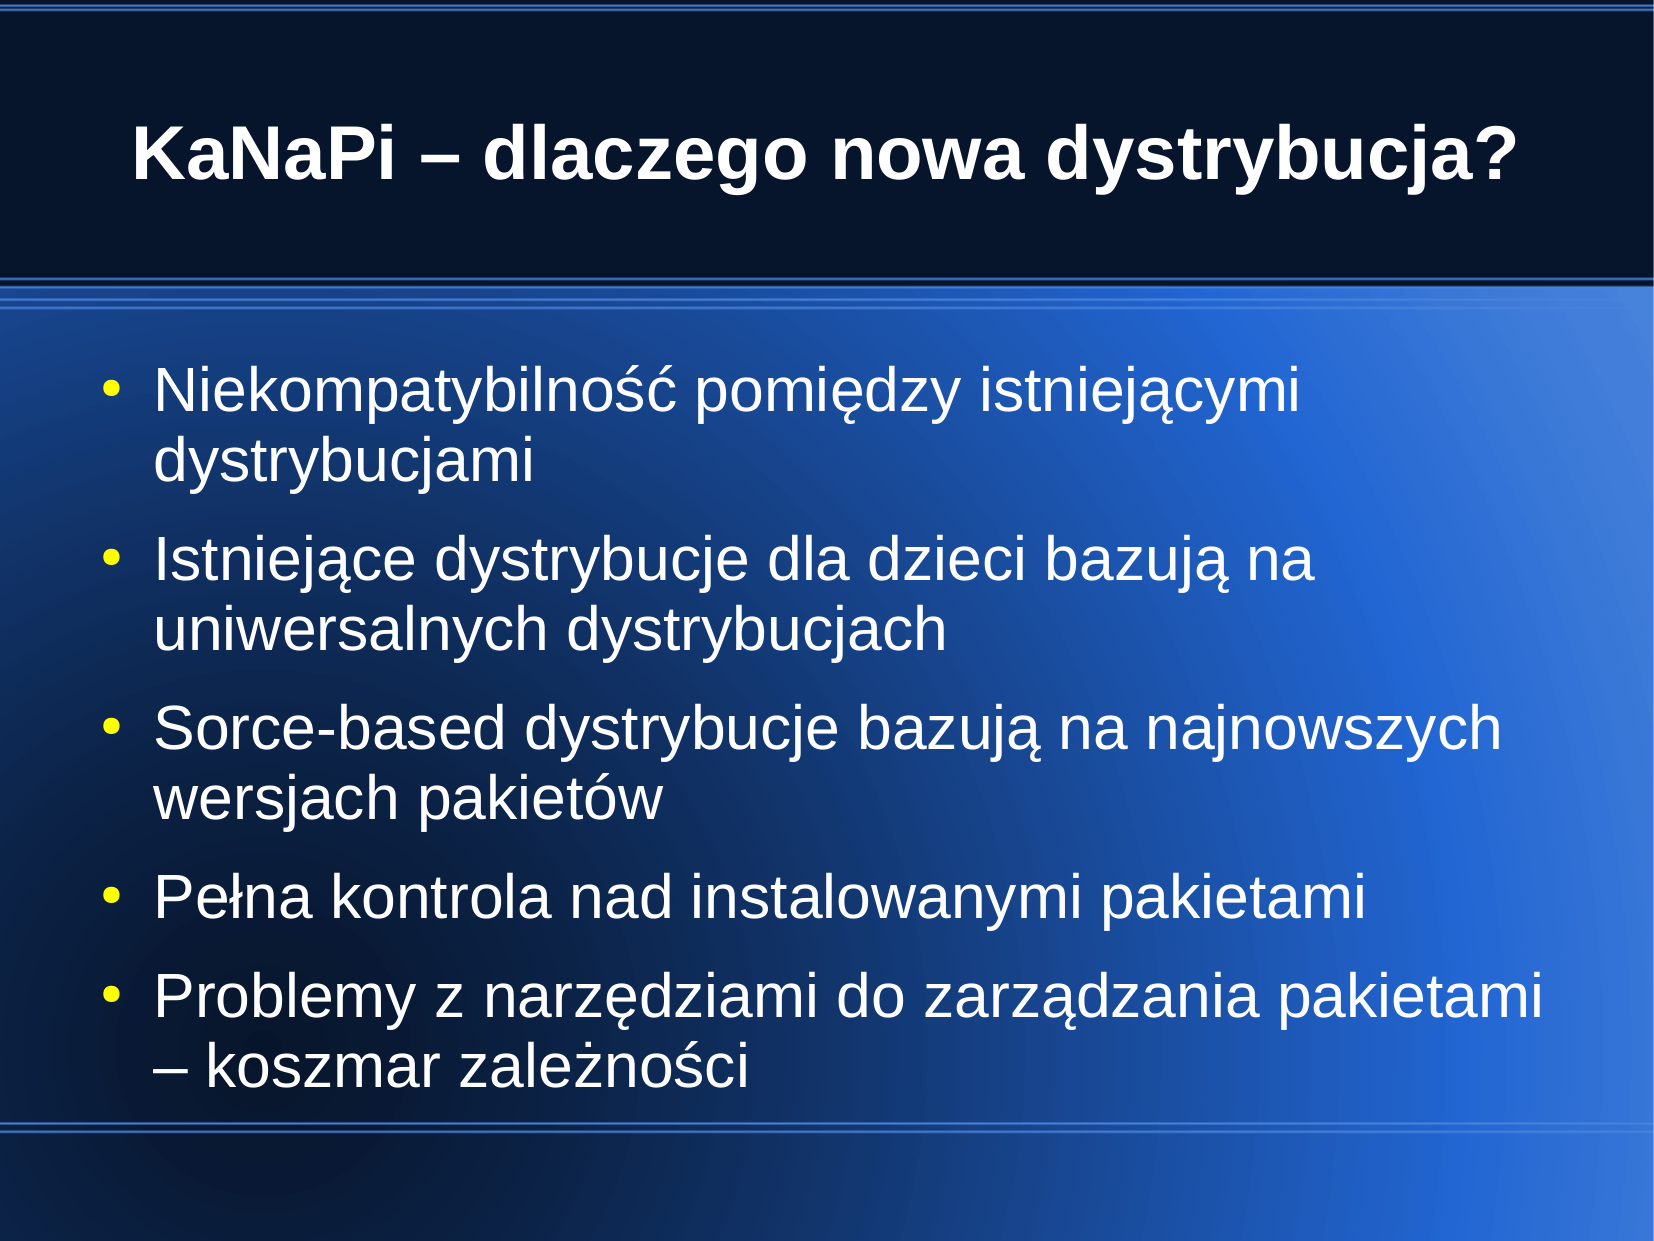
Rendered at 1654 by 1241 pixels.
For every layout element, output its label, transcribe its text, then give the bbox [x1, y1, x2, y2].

picture [0, 0, 1654, 1241]
list Niekompatybilność pomiędzy istniejącymi dystrybucjami Istniejące dystrybucje dla dzieci bazują na uniwersalnych dystrybucjach Sorce-based dystrybucje bazują na najnowszych wersjach pakietów Pełna kontrola nad instalowanymi pakietami Problemy z narzędziami do zarządzania pakietami – koszmar zależności [82, 355, 1571, 1102]
title KaNaPi – dlaczego nowa dystrybucja? [82, 49, 1571, 257]
